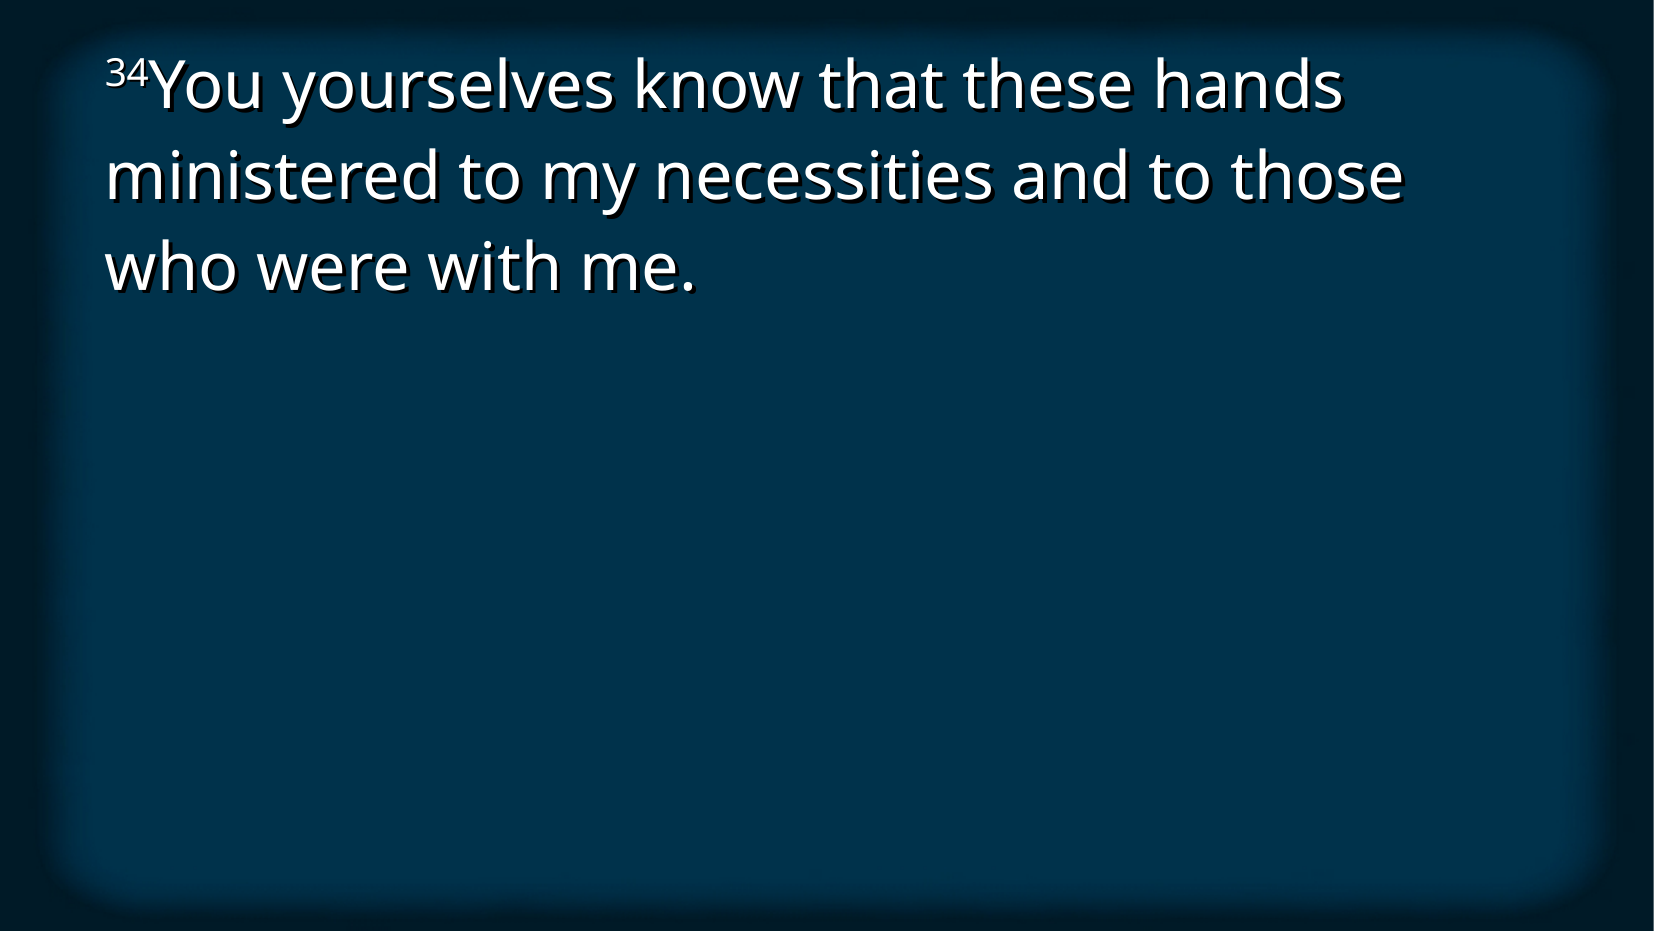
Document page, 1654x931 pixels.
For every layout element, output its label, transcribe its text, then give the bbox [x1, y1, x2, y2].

text_box 34You yourselves know that these hands ministered to my necessities and to those who were with me. [90, 30, 1561, 312]
picture [0, 0, 1654, 931]
